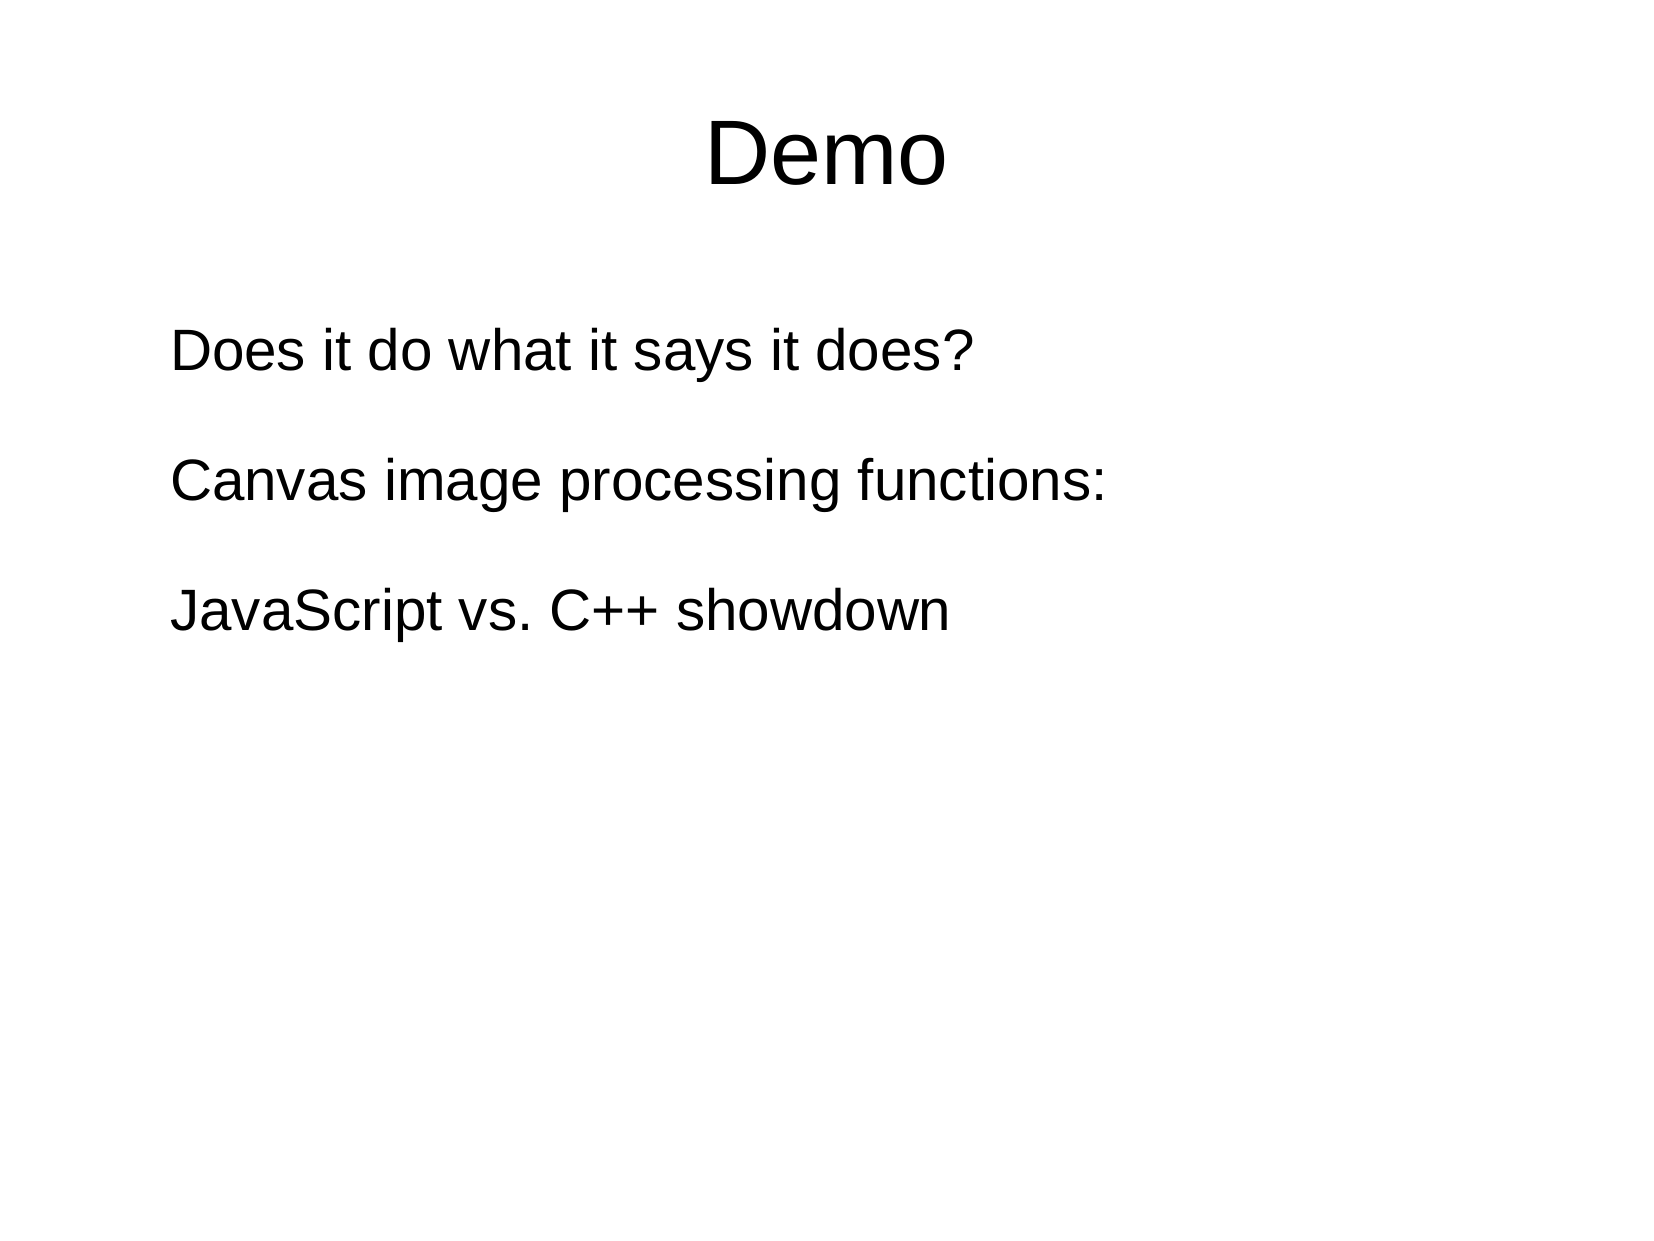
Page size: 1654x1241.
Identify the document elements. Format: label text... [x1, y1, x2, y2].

title Demo [82, 49, 1571, 257]
text_box Does it do what it says it does? Canvas image processing functions: JavaScript vs. C++ showdown [120, 310, 1516, 650]
